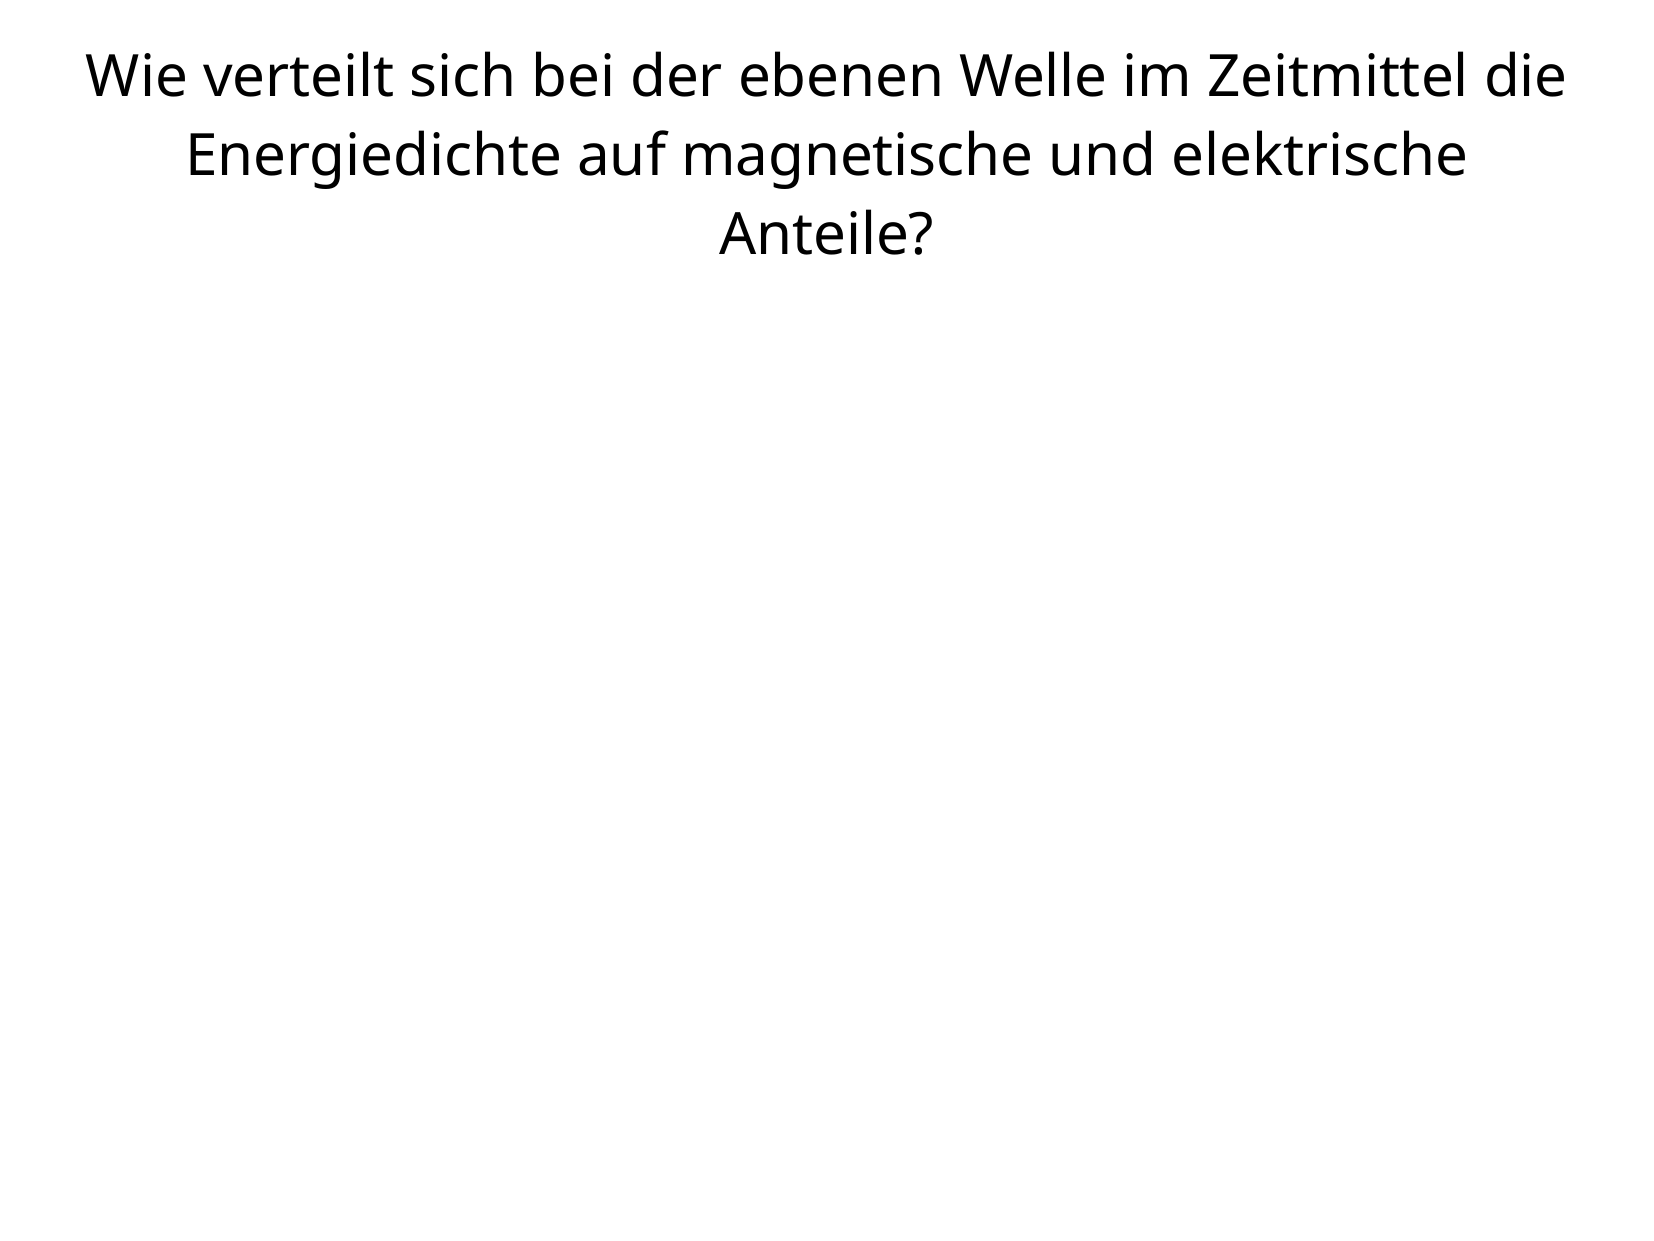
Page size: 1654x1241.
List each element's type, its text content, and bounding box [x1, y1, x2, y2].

title Wie verteilt sich bei der ebenen Welle im Zeitmittel die Energiedichte auf magnetische und elektrische Anteile? [82, 49, 1571, 257]
